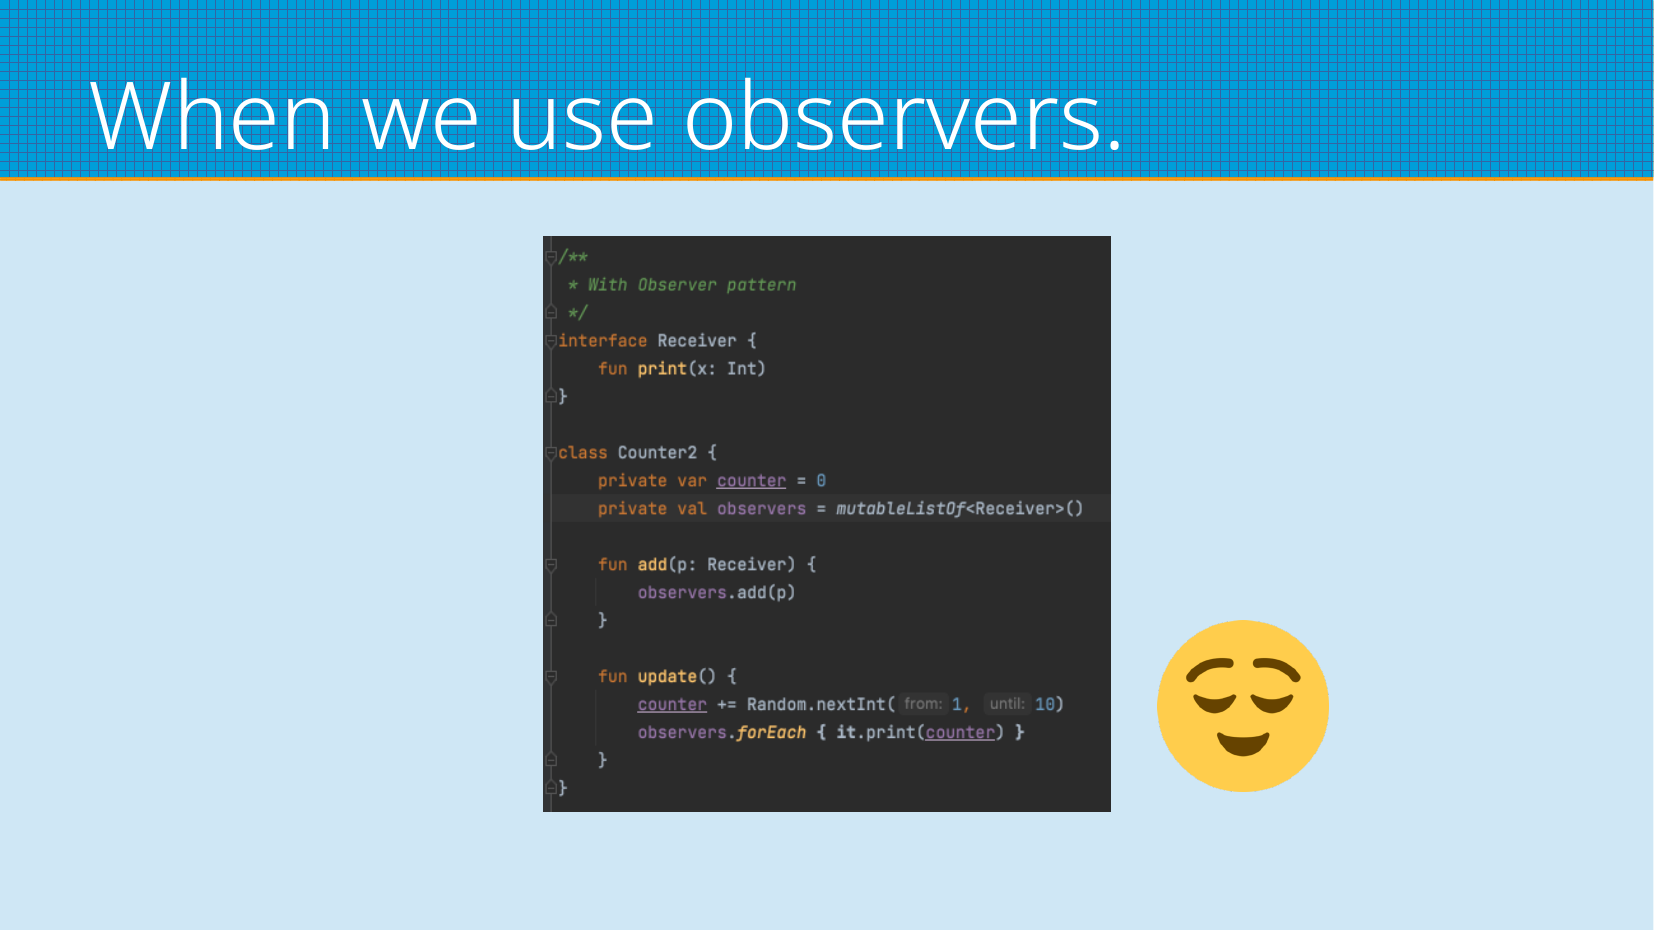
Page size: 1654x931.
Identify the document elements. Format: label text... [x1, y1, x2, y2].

picture [1157, 620, 1329, 792]
title When we use observers. [88, 14, 1565, 178]
picture [543, 236, 1111, 813]
